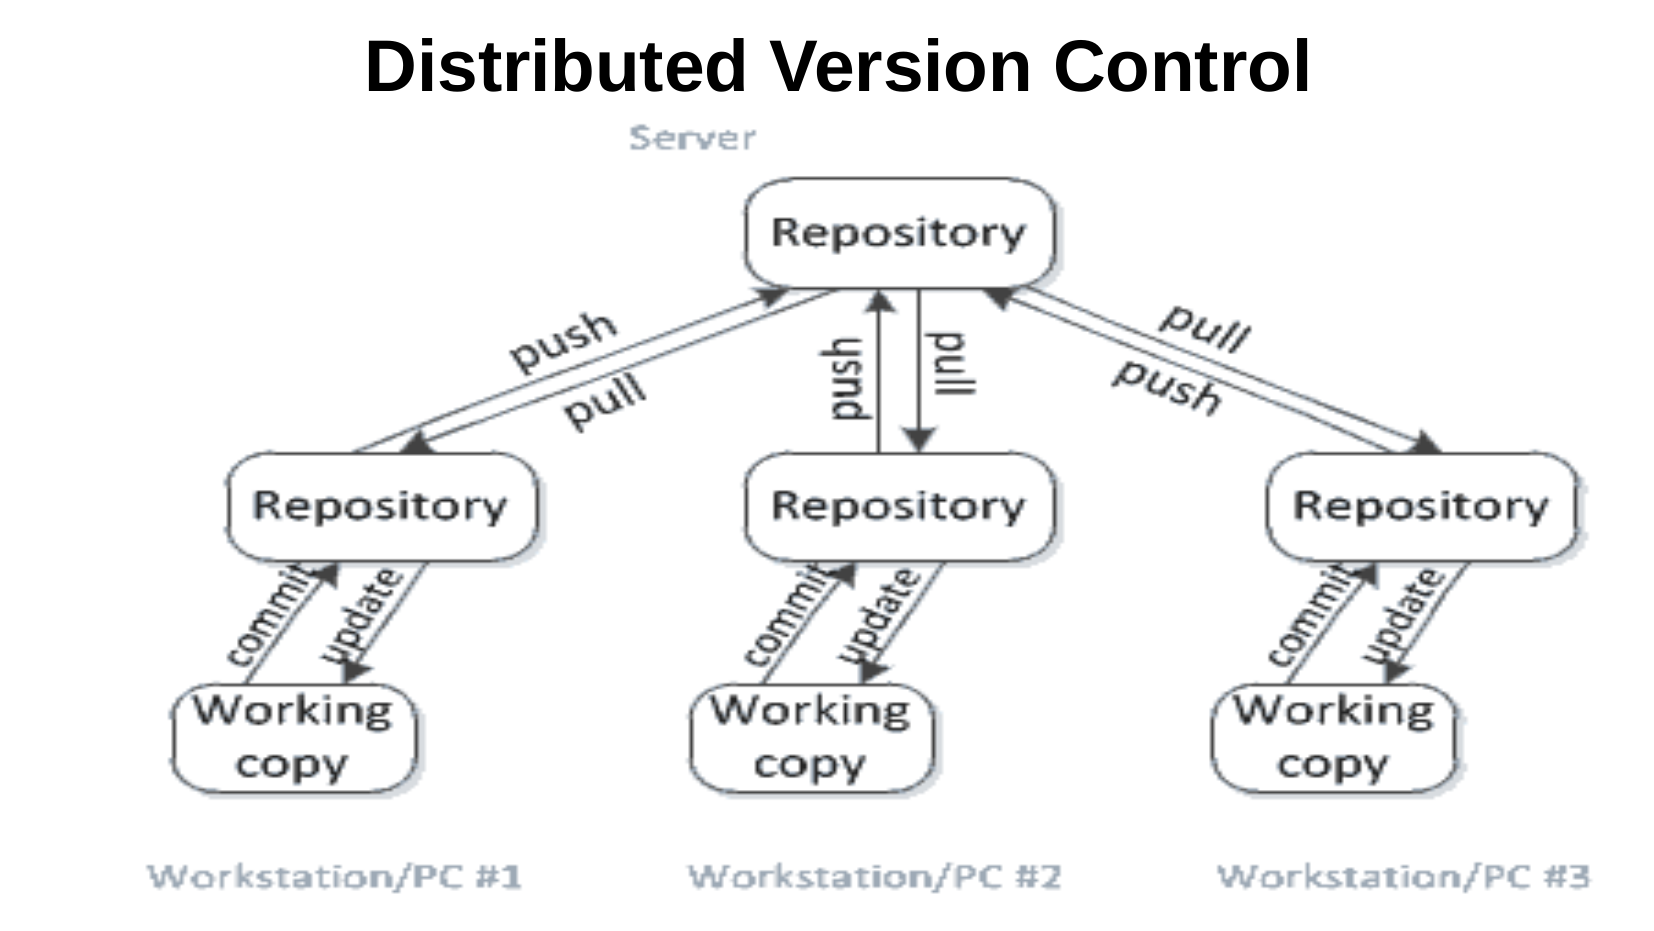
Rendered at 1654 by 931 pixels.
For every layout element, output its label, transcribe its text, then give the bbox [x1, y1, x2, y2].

title Distributed Version Control [106, 17, 1571, 107]
picture [82, 109, 1630, 924]
